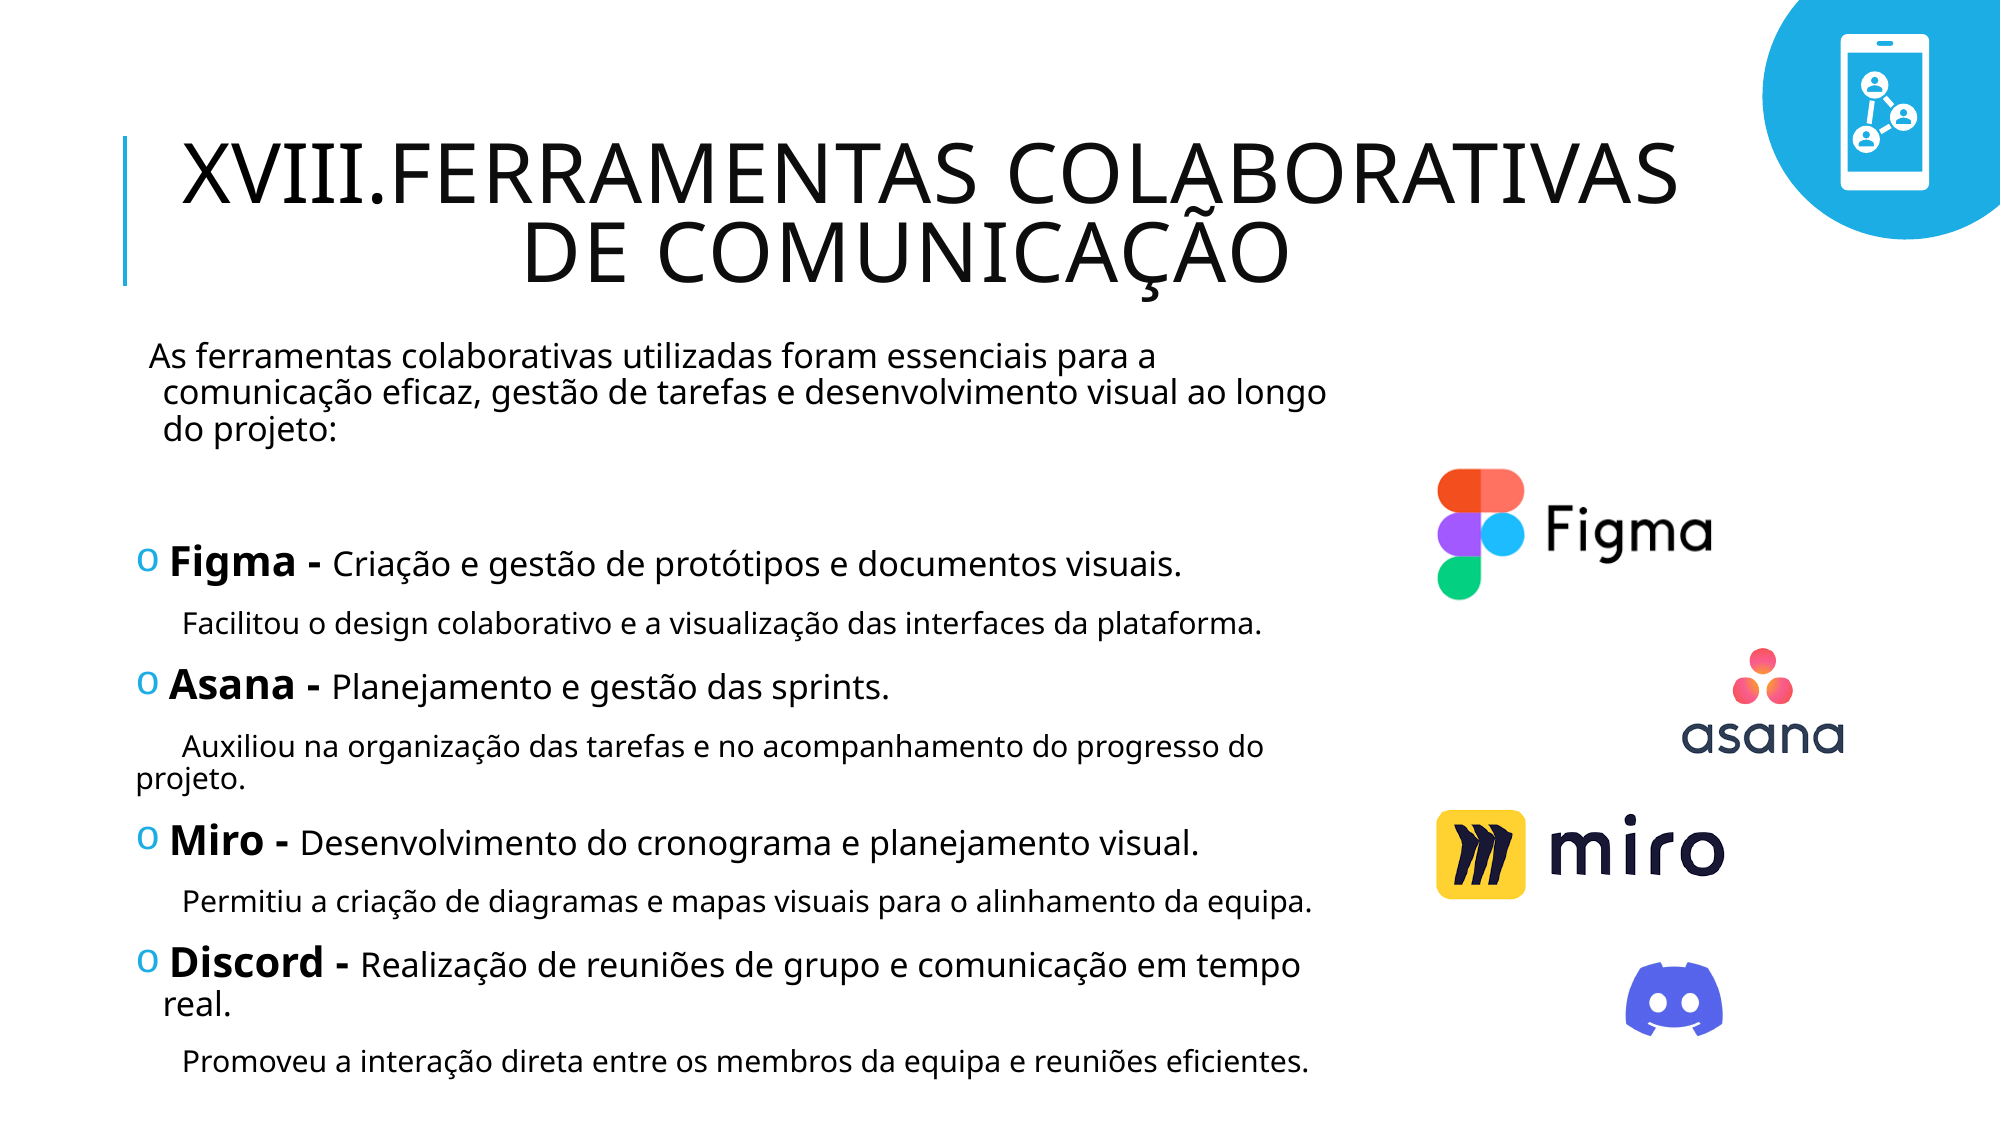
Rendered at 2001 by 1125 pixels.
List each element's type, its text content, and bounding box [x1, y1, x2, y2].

picture [1410, 452, 1871, 1096]
text_box [1762, 0, 2000, 240]
list As ferramentas colaborativas utilizadas foram essenciais para a comunicação eficaz, gestão de tarefas e desenvolvimento visual ao longo do projeto: Figma - Criação e gestão de protótipos e documentos visuais. Facilitou o design colaborativo e a visualização das interfaces da plataforma. Asana - Planejamento e gestão das sprints. Auxiliou na organização das tarefas e no acompanhamento do progresso do projeto. Miro - Desenvolvimento do cronograma e planejamento visual. Permitiu a criação de diagramas e mapas visuais para o alinhamento da equipa. Discord - Realização de reuniões de grupo e comunicação em tempo real. Promoveu a interação direta entre os membros da equipa e reuniões eficientes. [127, 331, 1361, 1096]
title Ferramentas Colaborativas De Comunicação [168, 96, 1763, 343]
